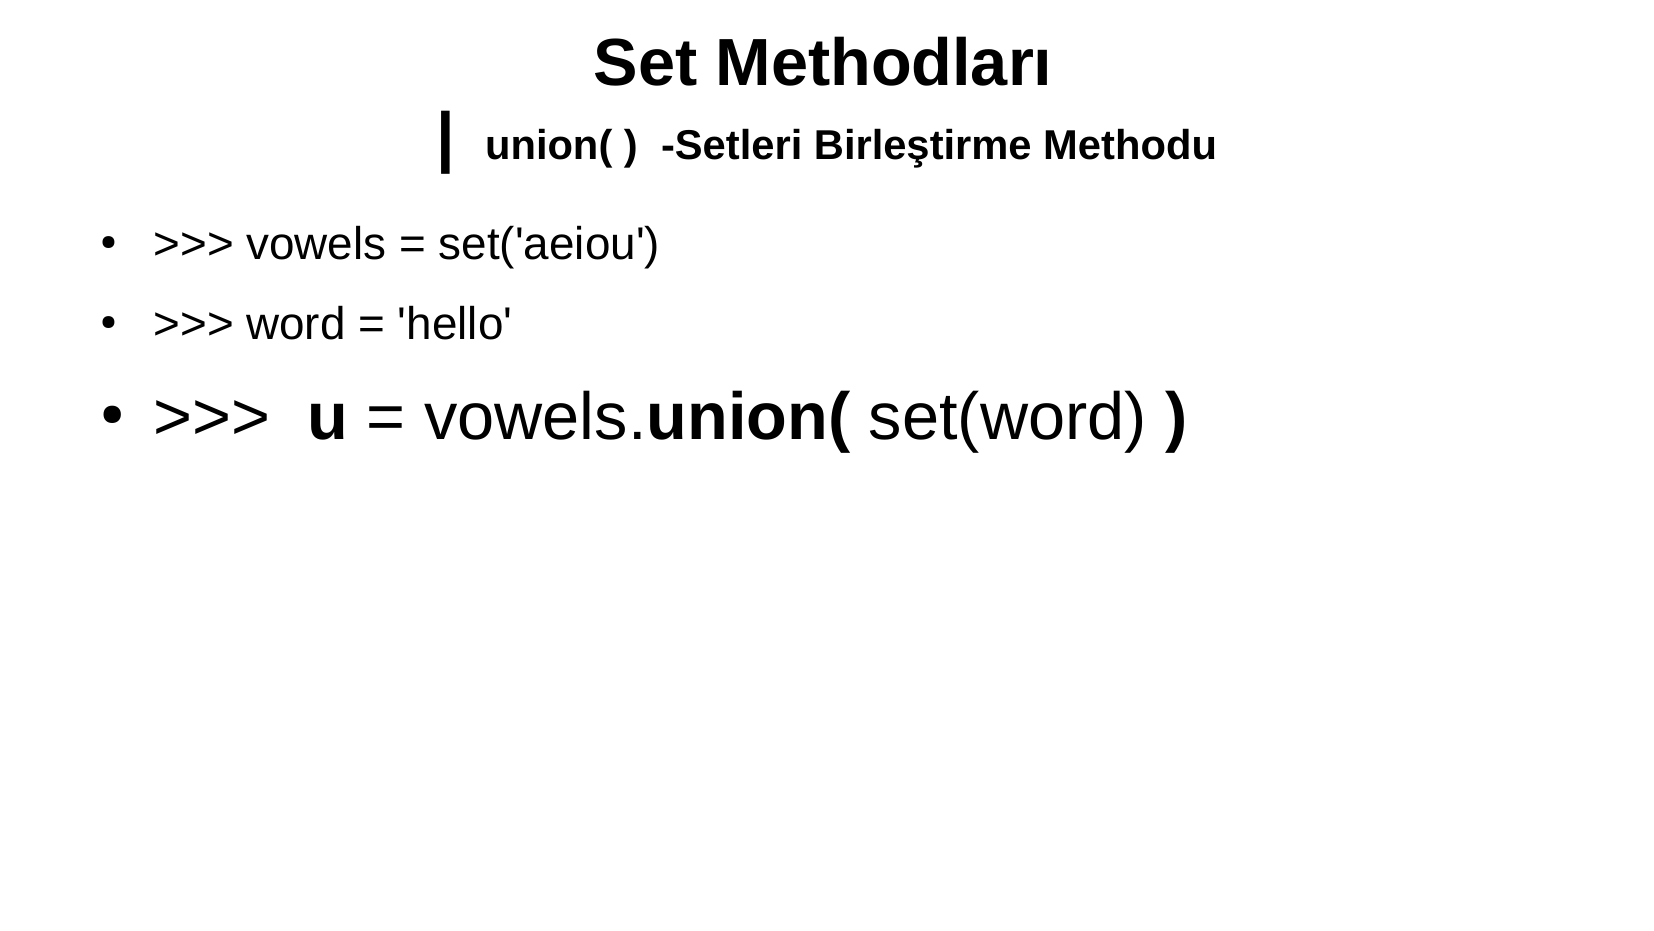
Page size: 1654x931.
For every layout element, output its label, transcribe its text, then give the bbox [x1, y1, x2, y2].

list >>> vowels = set('aeiou') >>> word = 'hello' >>> u = vowels.union( set(word) ) [82, 217, 1571, 473]
title Set Methodları | union( ) -Setleri Birleştirme Methodu [88, 21, 1577, 178]
